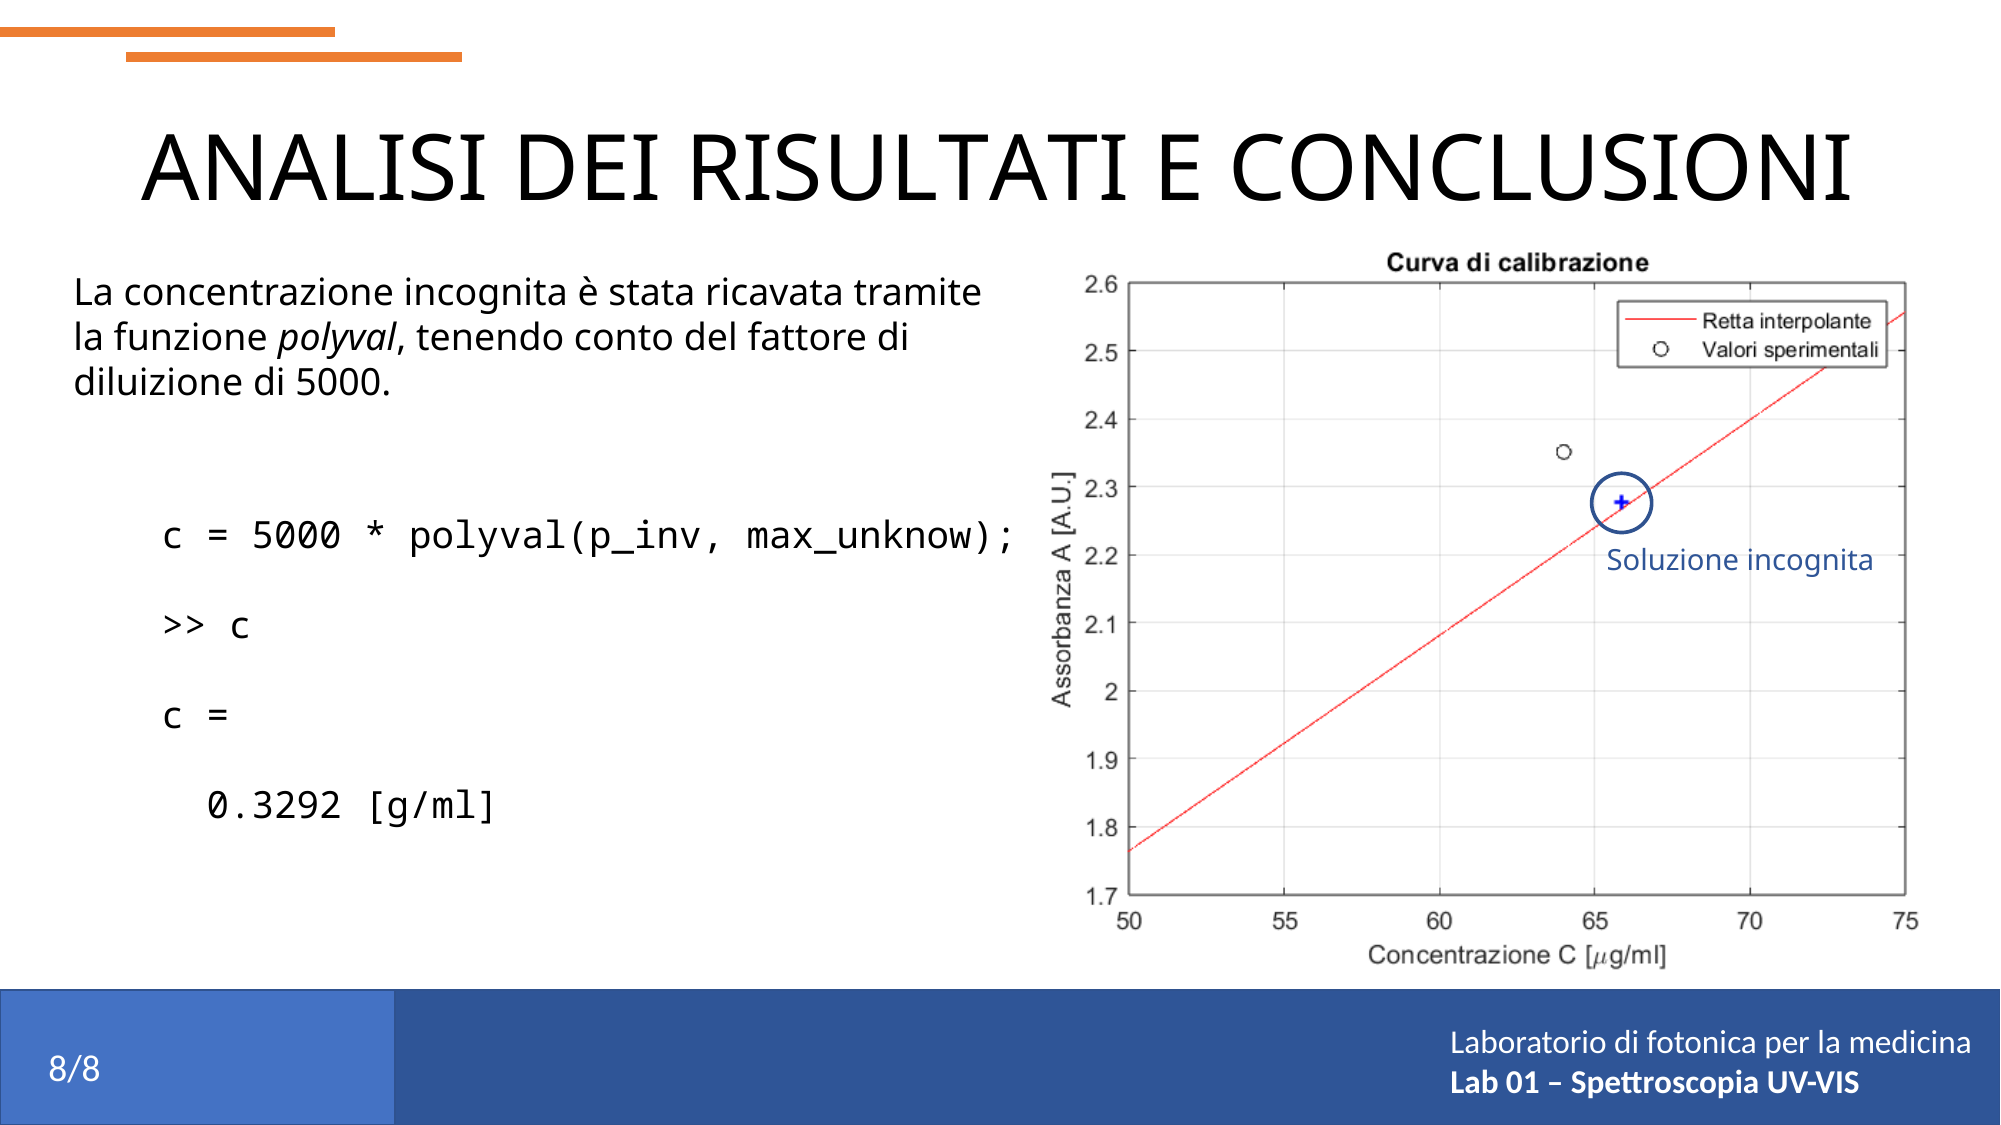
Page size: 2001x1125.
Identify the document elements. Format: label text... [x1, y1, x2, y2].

text_box La concentrazione incognita è stata ricavata tramite la funzione polyval, tenendo conto del fattore di diluizione di 5000. [58, 260, 1001, 412]
text_box ANALISI DEI RISULTATI E CONCLUSIONI [126, 101, 1915, 228]
text_box [0, 28, 334, 36]
text_box 8/8 [33, 1036, 168, 1097]
text_box Soluzione incognita [1591, 533, 1960, 584]
text_box [127, 53, 461, 61]
text_box [0, 990, 2000, 1125]
text_box Laboratorio di fotonica per la medicina Lab 01 – Spettroscopia UV-VIS [1435, 1012, 2000, 1125]
picture [999, 227, 2000, 978]
text_box c = 5000 * polyval(p_inv, max_unknow); >> c c = 0.3292 [g/ml] [146, 503, 1076, 837]
